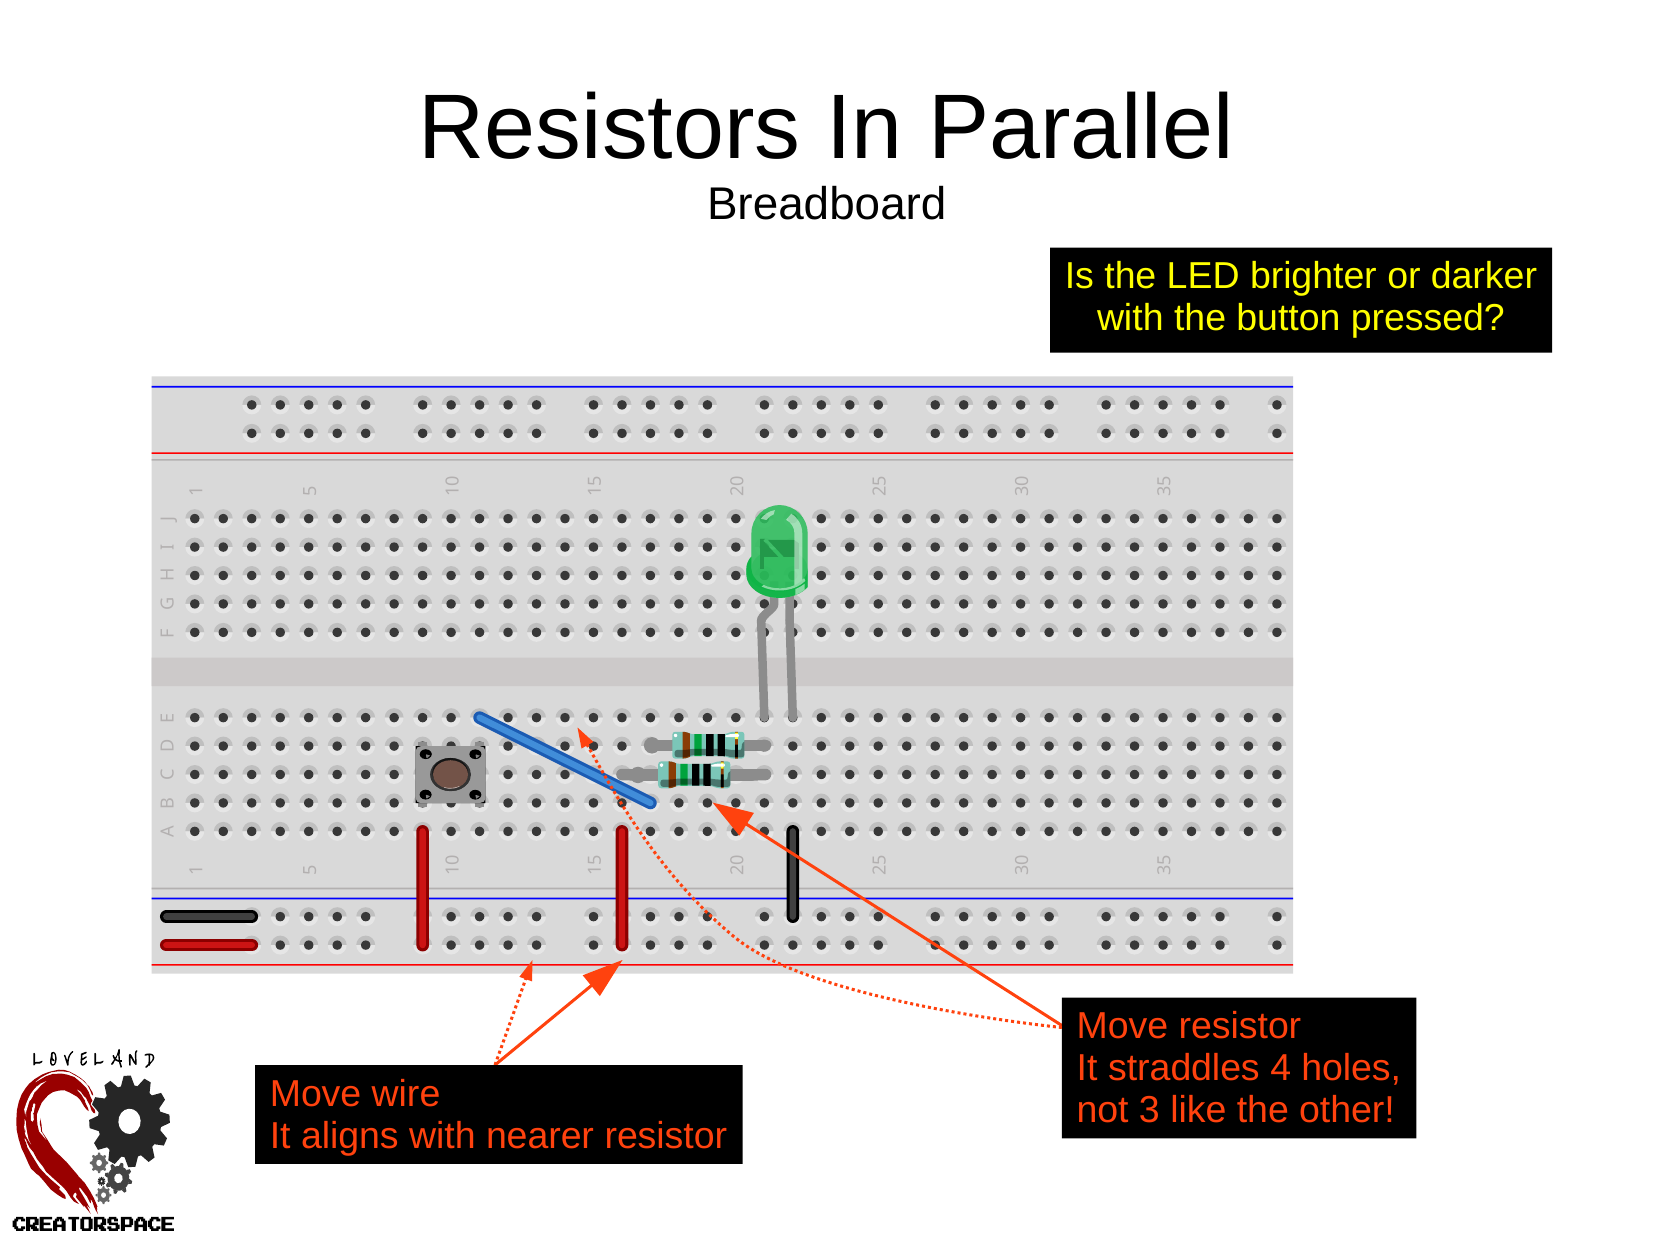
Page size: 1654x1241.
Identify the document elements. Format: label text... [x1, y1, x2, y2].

text_box Move resistor It straddles 4 holes, not 3 like the other! [1061, 997, 1417, 1139]
title Resistors In Parallel Breadboard [82, 49, 1571, 257]
text_box Move wire It aligns with nearer resistor [255, 1065, 743, 1164]
picture [150, 375, 1294, 976]
text_box Is the LED brighter or darker with the button pressed? [1050, 247, 1553, 353]
